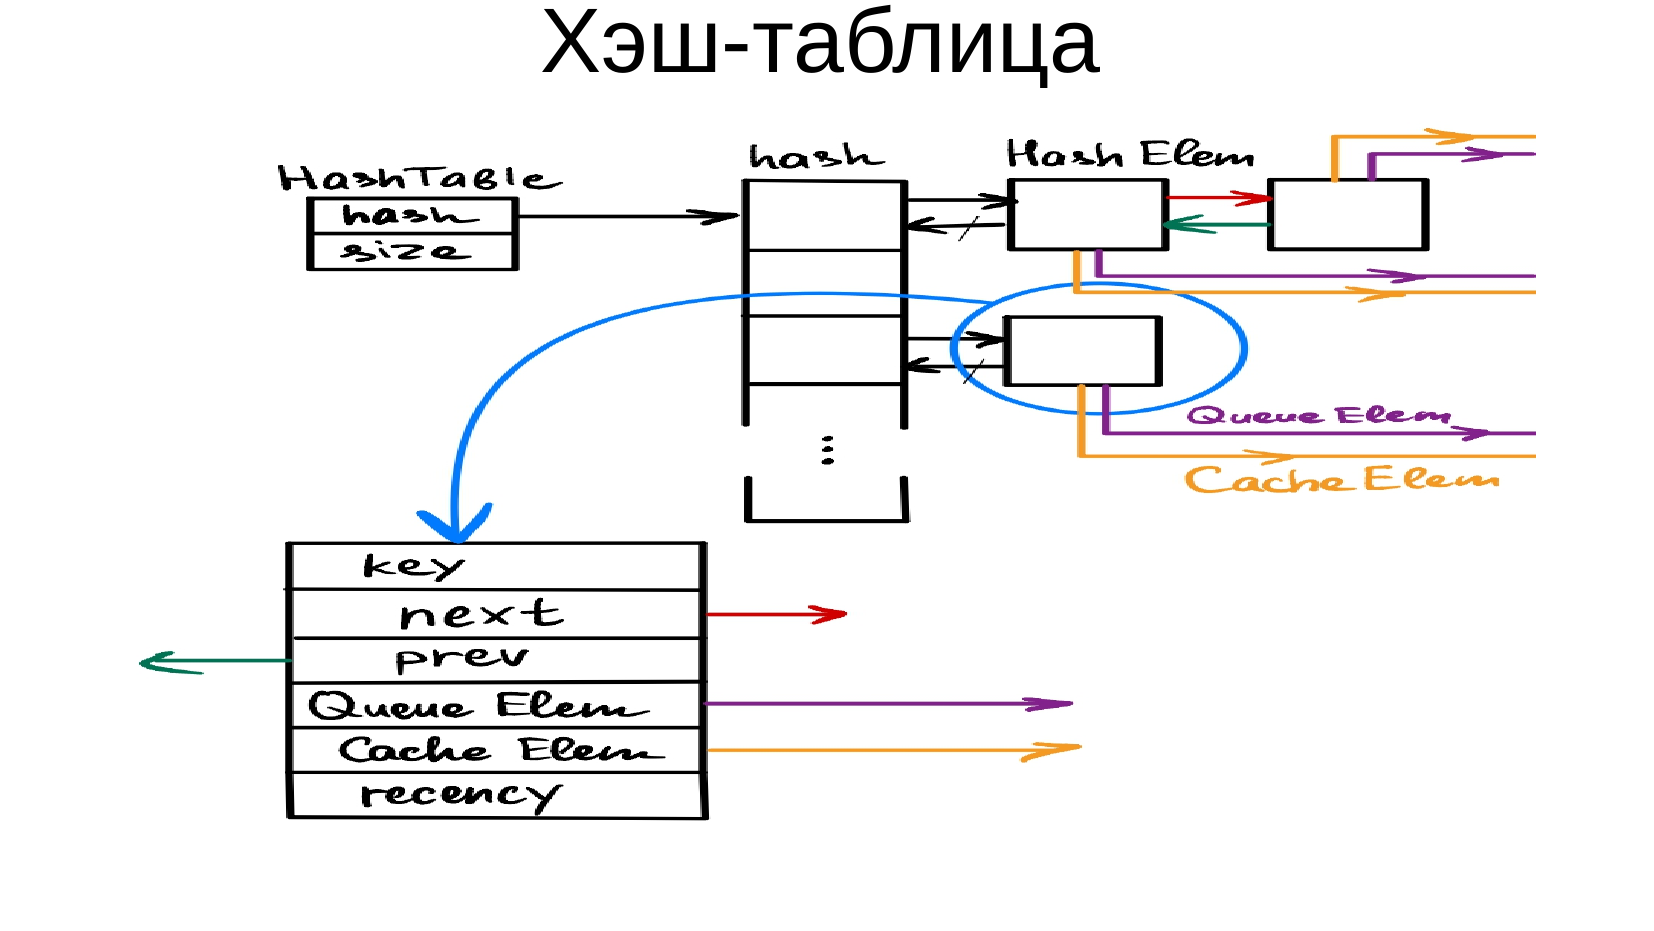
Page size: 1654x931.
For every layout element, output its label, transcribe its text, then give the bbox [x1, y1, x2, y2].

picture [88, 88, 1536, 928]
title Хэш-таблица [76, 0, 1565, 119]
